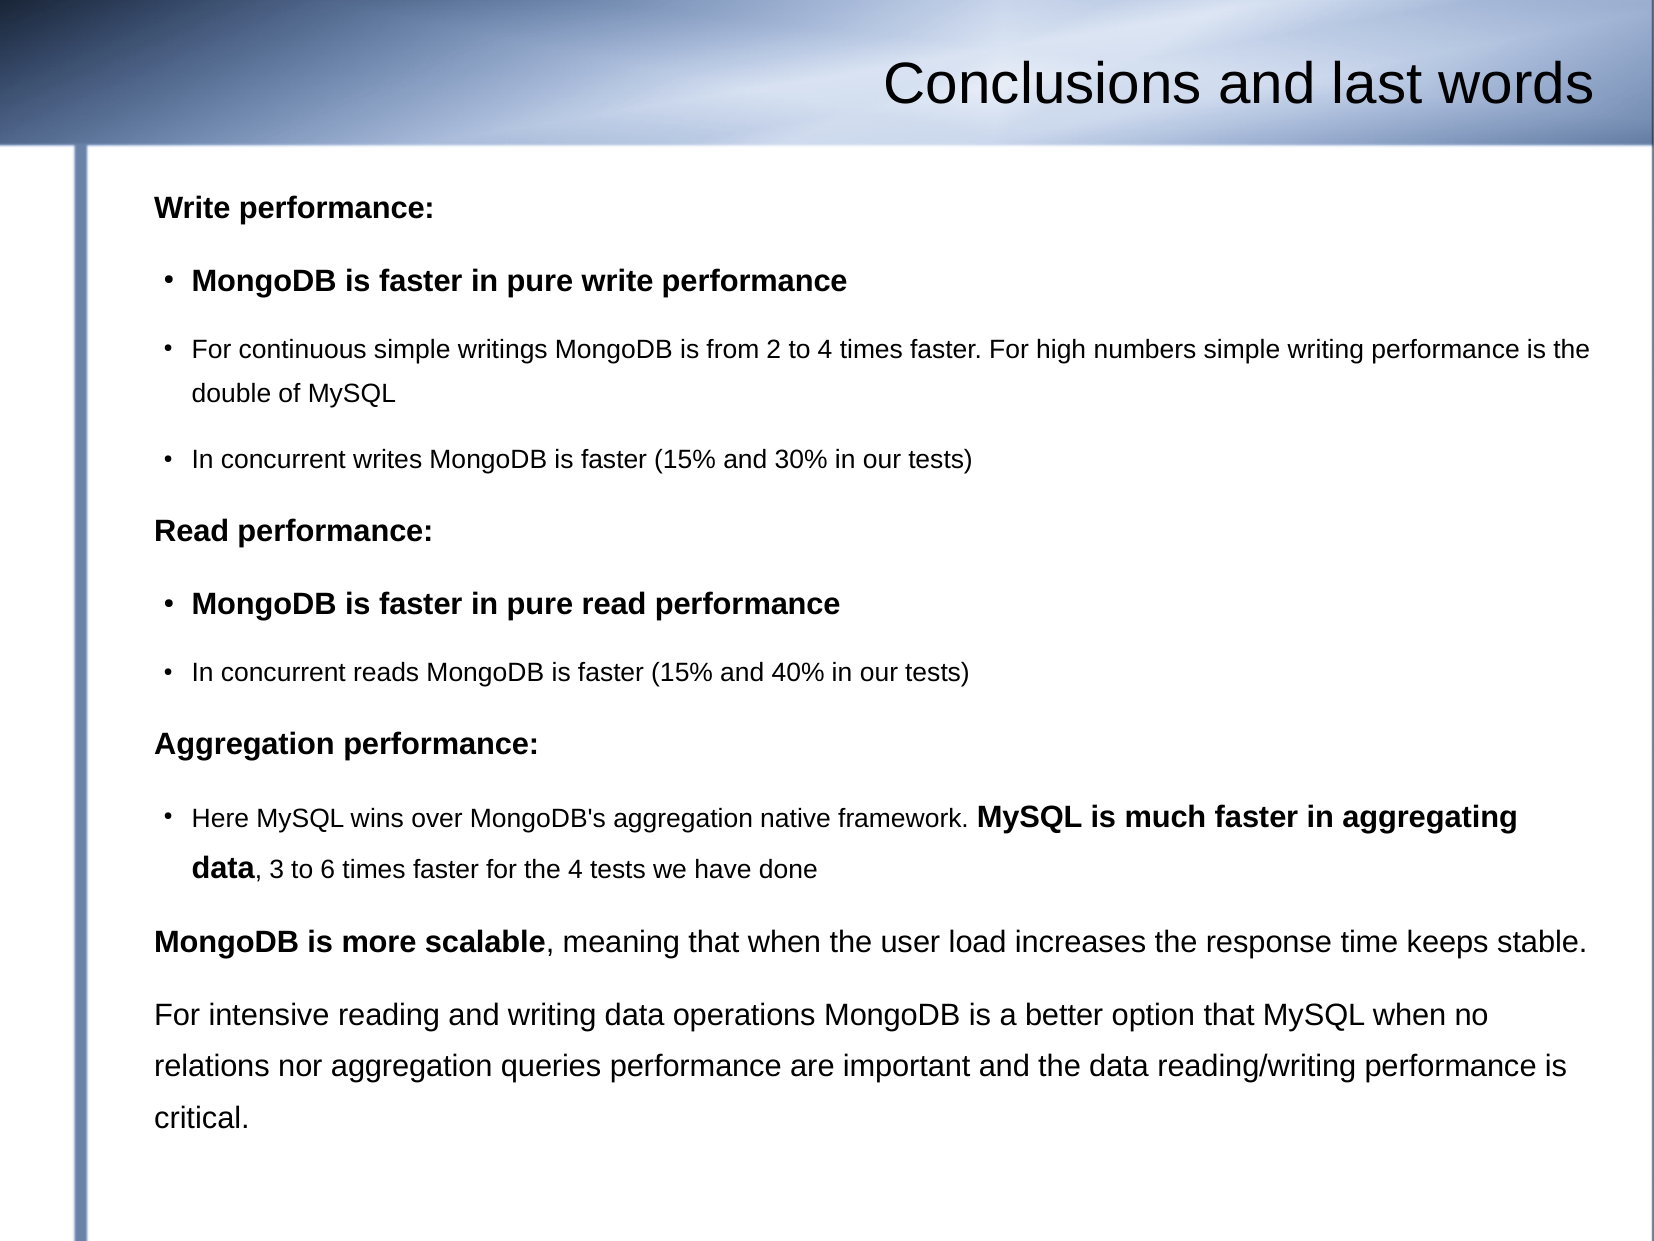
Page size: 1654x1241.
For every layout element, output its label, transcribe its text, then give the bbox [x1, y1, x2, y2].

title Conclusions and last words [154, 49, 1596, 118]
list Write performance: MongoDB is faster in pure write performance For continuous simple writings MongoDB is from 2 to 4 times faster. For high numbers simple writing performance is the double of MySQL In concurrent writes MongoDB is faster (15% and 30% in our tests) Read performance: MongoDB is faster in pure read performance In concurrent reads MongoDB is faster (15% and 40% in our tests) Aggregation performance: Here MySQL wins over MongoDB's aggregation native framework. MySQL is much faster in aggregating data, 3 to 6 times faster for the 4 tests we have done MongoDB is more scalable, meaning that when the user load increases the response time keeps stable. For intensive reading and writing data operations MongoDB is a better option that MySQL when no relations nor aggregation queries performance are important and the data reading/writing performance is critical. [154, 173, 1596, 1182]
picture [0, 0, 1654, 1241]
